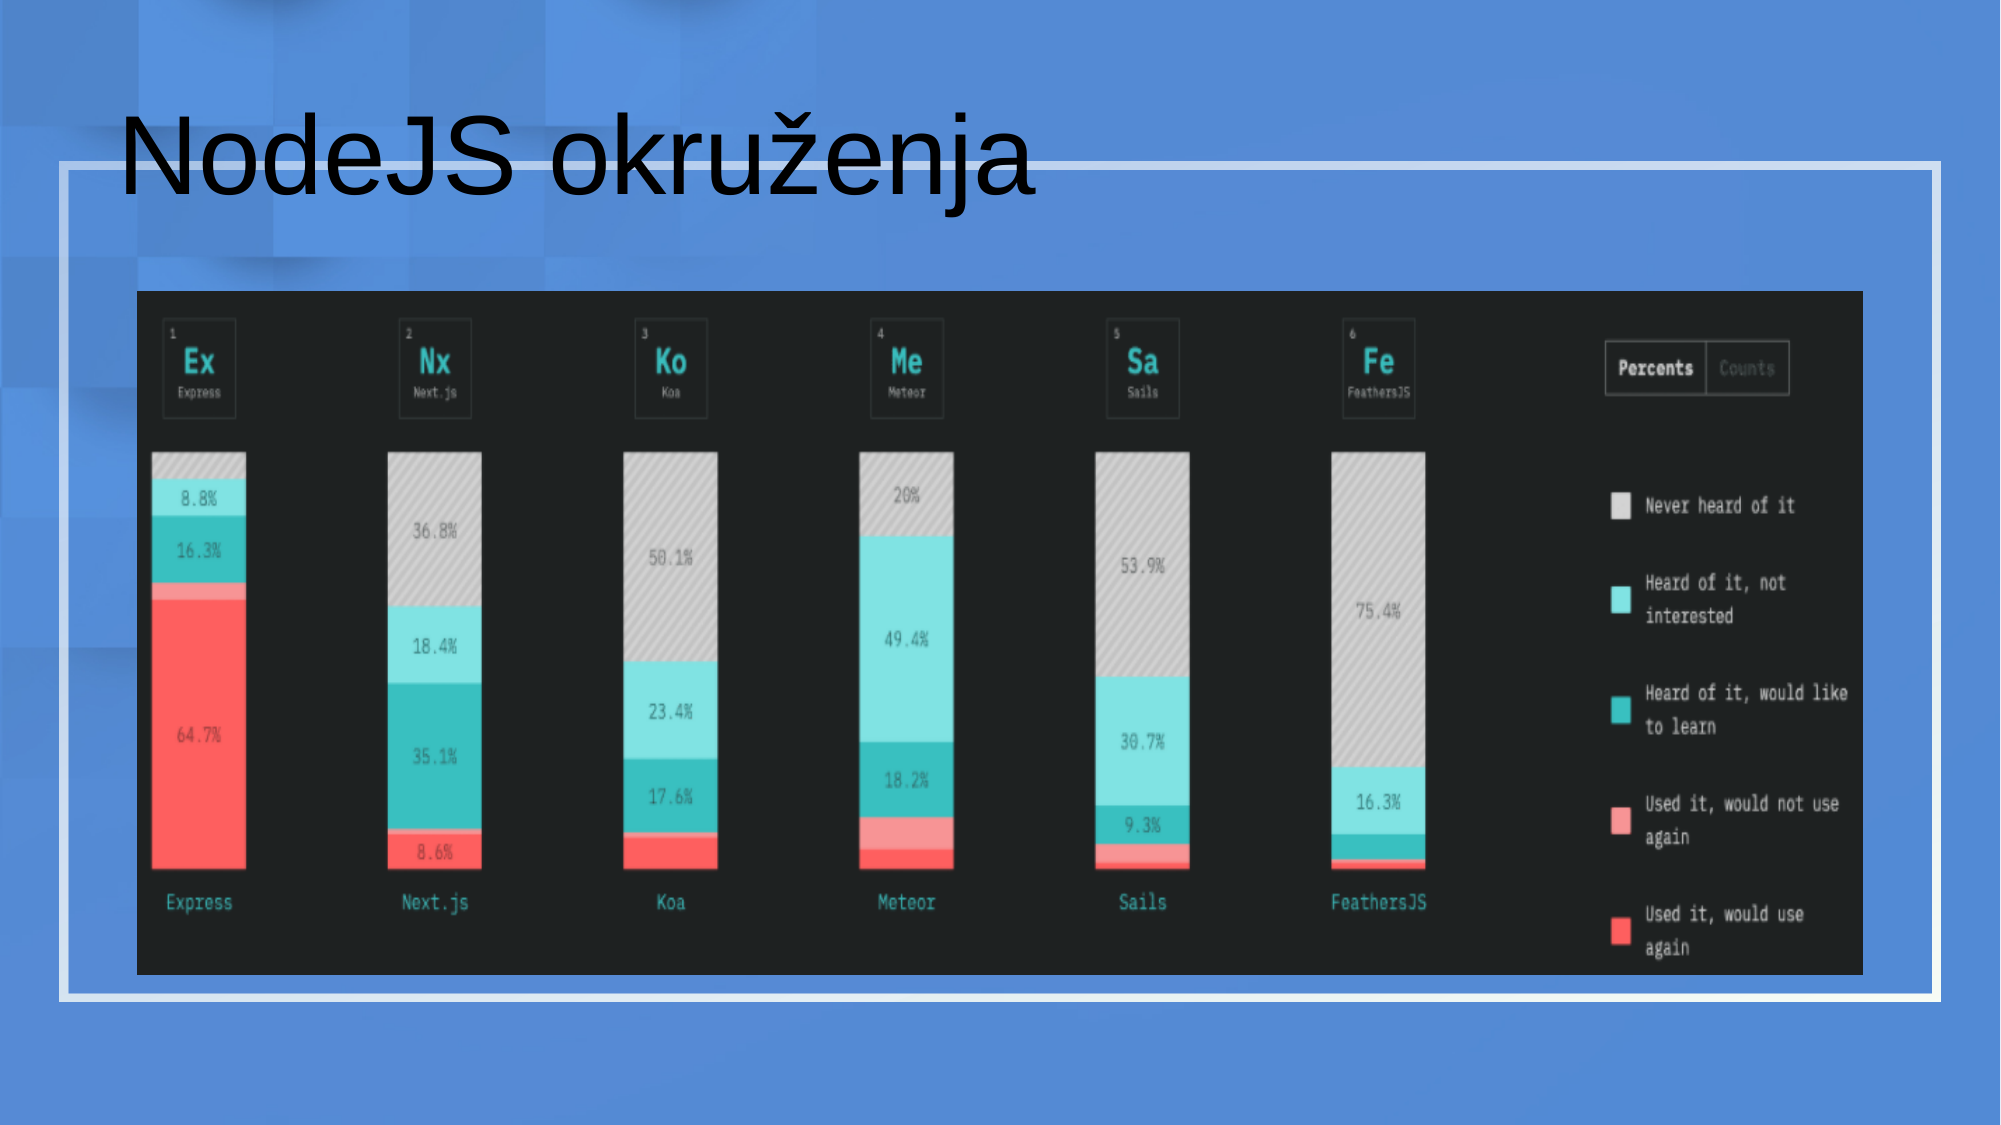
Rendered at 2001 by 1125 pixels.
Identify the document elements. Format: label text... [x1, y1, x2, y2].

text_box [59, 161, 1941, 1002]
picture [0, 0, 2001, 1125]
text_box NodeJS okruženja [102, 74, 1411, 225]
